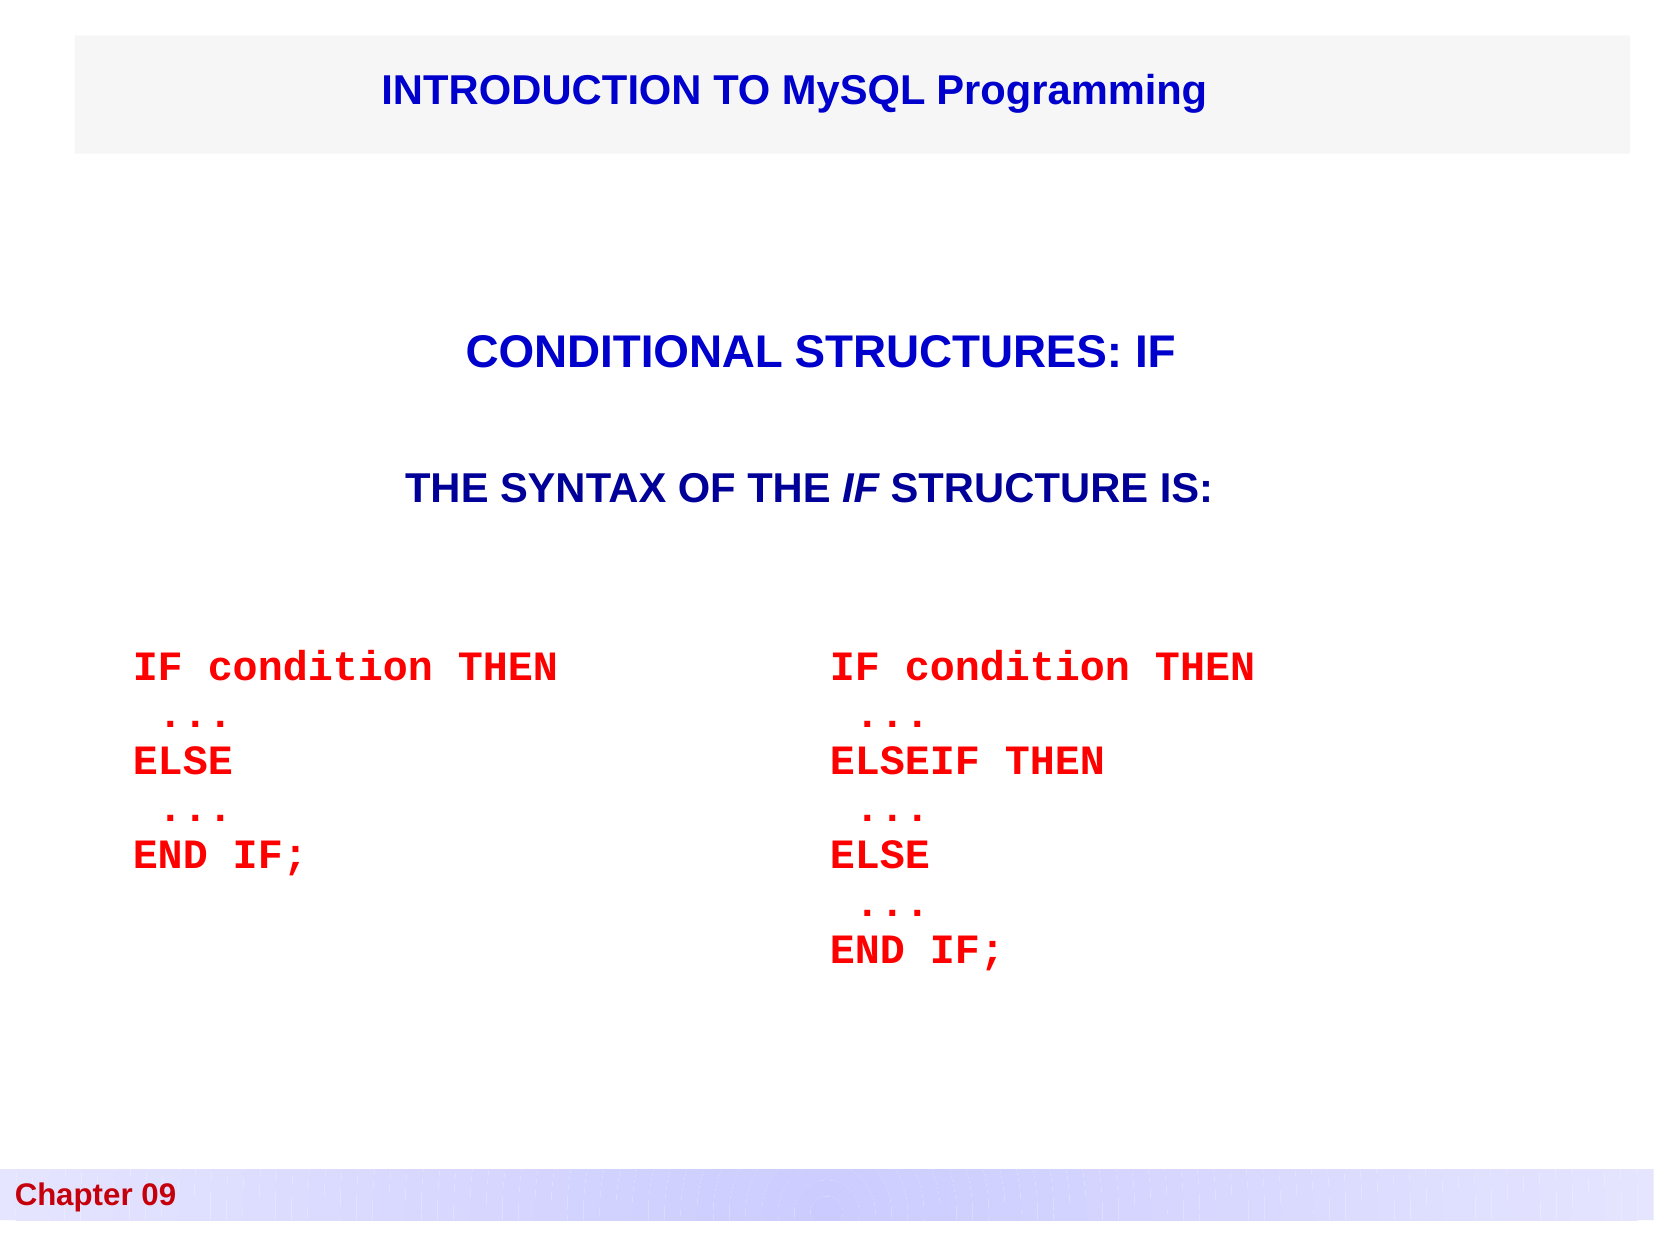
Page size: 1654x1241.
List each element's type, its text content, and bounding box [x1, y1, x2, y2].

text_box INTRODUCTION TO MySQL Programming [366, 59, 1223, 121]
text_box IF condition THEN ... ELSEIF THEN ... ELSE ... END IF; [814, 637, 1300, 988]
text_box CONDITIONAL STRUCTURES: IF [129, 318, 1512, 449]
text_box THE SYNTAX OF THE IF STRUCTURE IS: [165, 457, 1453, 520]
text_box [35, 304, 1630, 1170]
text_box Chapter 09 [0, 1169, 1654, 1221]
text_box IF condition THEN ... ELSE ... END IF; [118, 637, 603, 892]
text_box [74, 35, 1630, 154]
